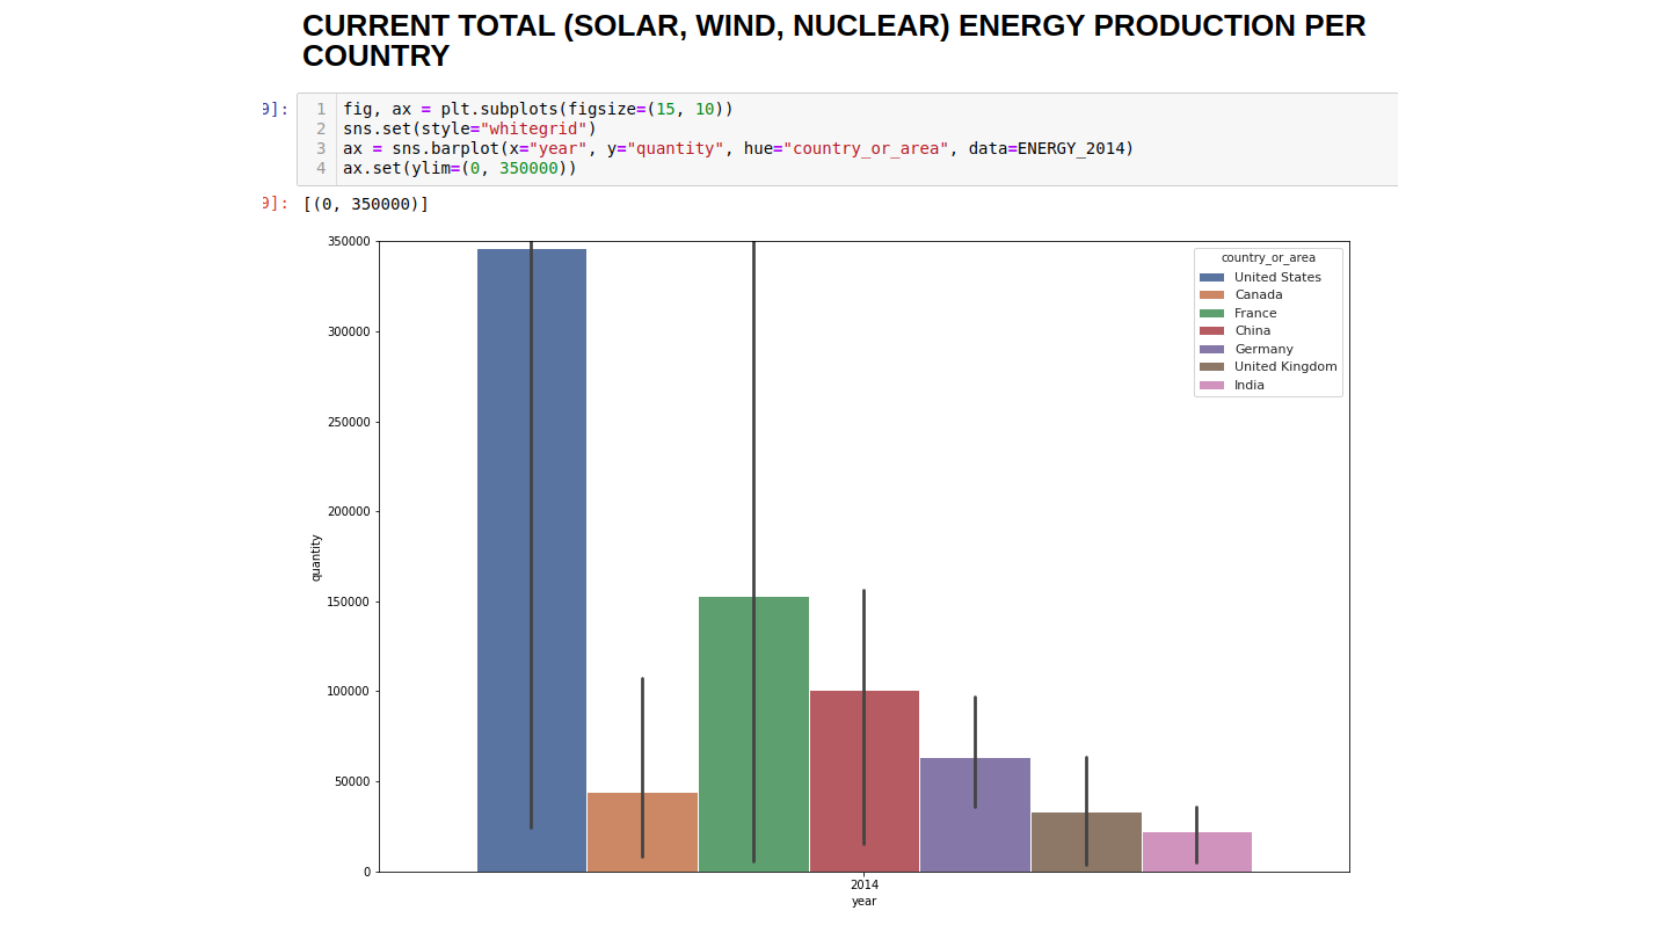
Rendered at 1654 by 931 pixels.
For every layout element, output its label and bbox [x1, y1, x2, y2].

picture [263, 1, 1398, 931]
